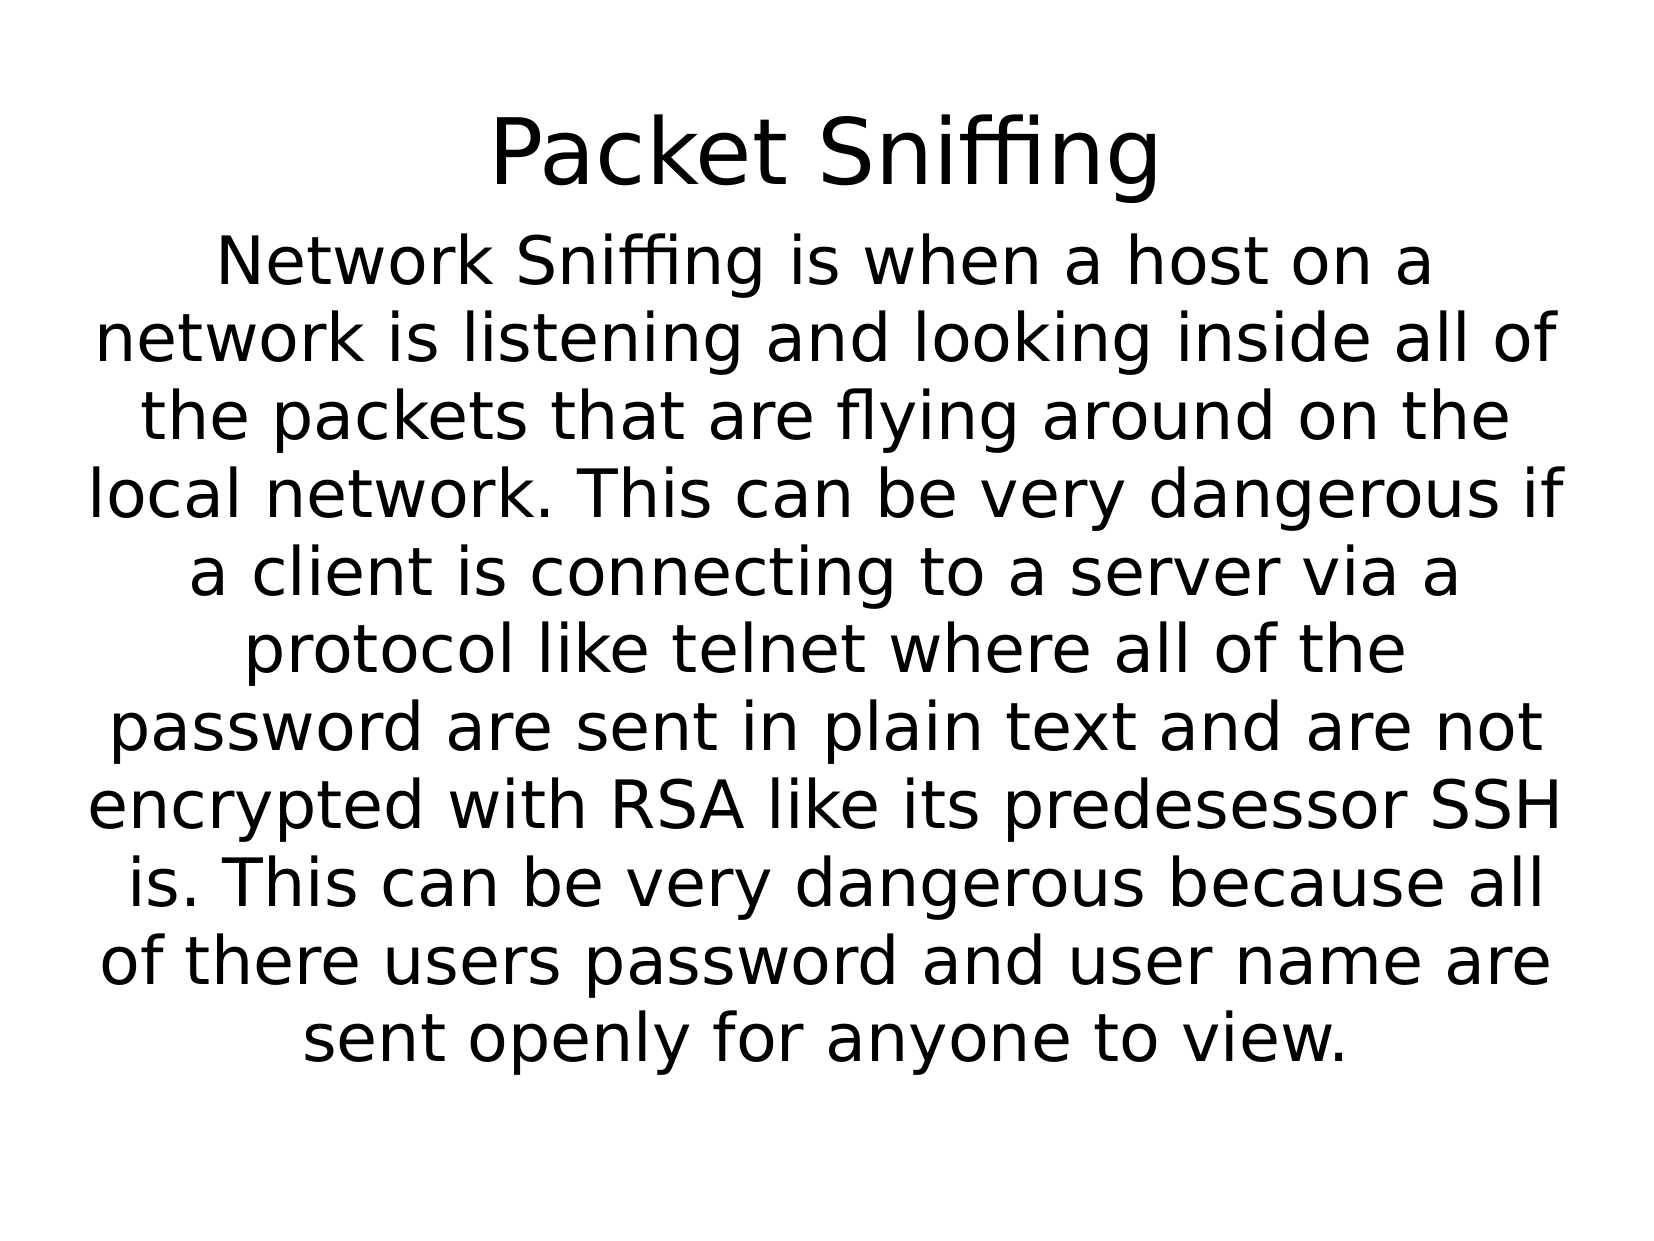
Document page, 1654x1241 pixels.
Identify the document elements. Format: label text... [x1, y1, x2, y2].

subtitle Network Sniffing is when a host on a network is listening and looking inside all of the packets that are flying around on the local network. This can be very dangerous if a client is connecting to a server via a protocol like telnet where all of the password are sent in plain text and are not encrypted with RSA like its predesessor SSH is. This can be very dangerous because all of there users password and user name are sent openly for anyone to view. [82, 222, 1571, 1078]
title Packet Sniffing [82, 49, 1571, 222]
